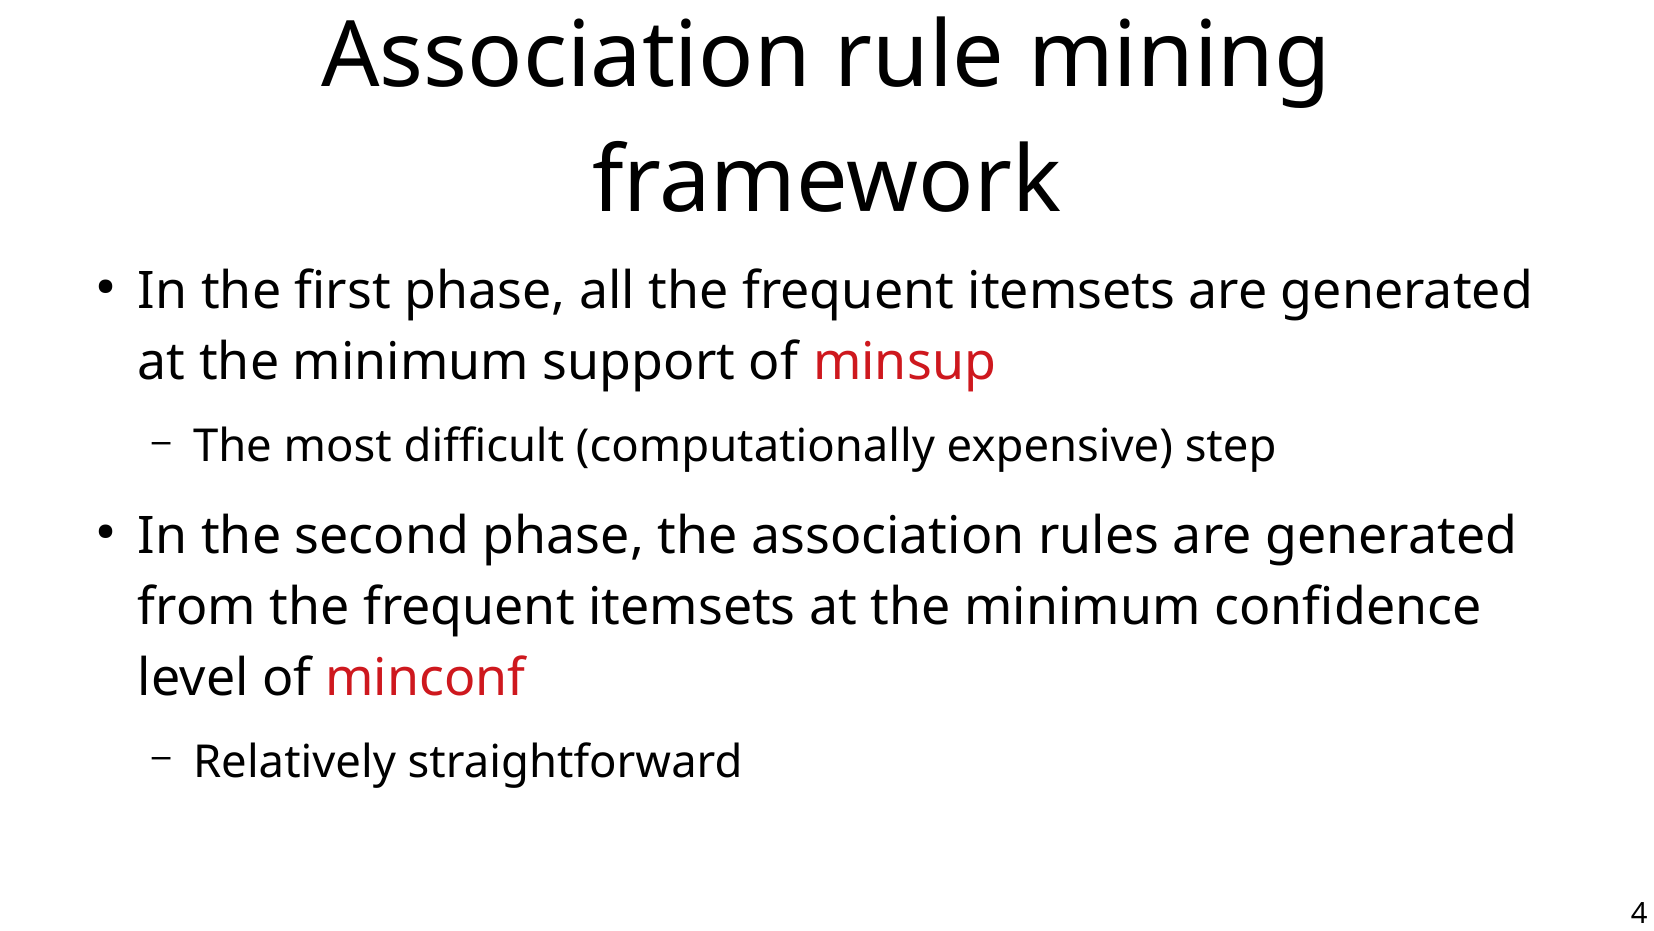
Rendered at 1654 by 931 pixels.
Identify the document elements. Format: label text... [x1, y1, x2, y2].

title Association rule mining framework [82, 1, 1571, 226]
list In the first phase, all the frequent itemsets are generated at the minimum support of minsup The most difficult (computationally expensive) step In the second phase, the association rules are generated from the frequent itemsets at the minimum confidence level of minconf Relatively straightforward [82, 253, 1571, 793]
